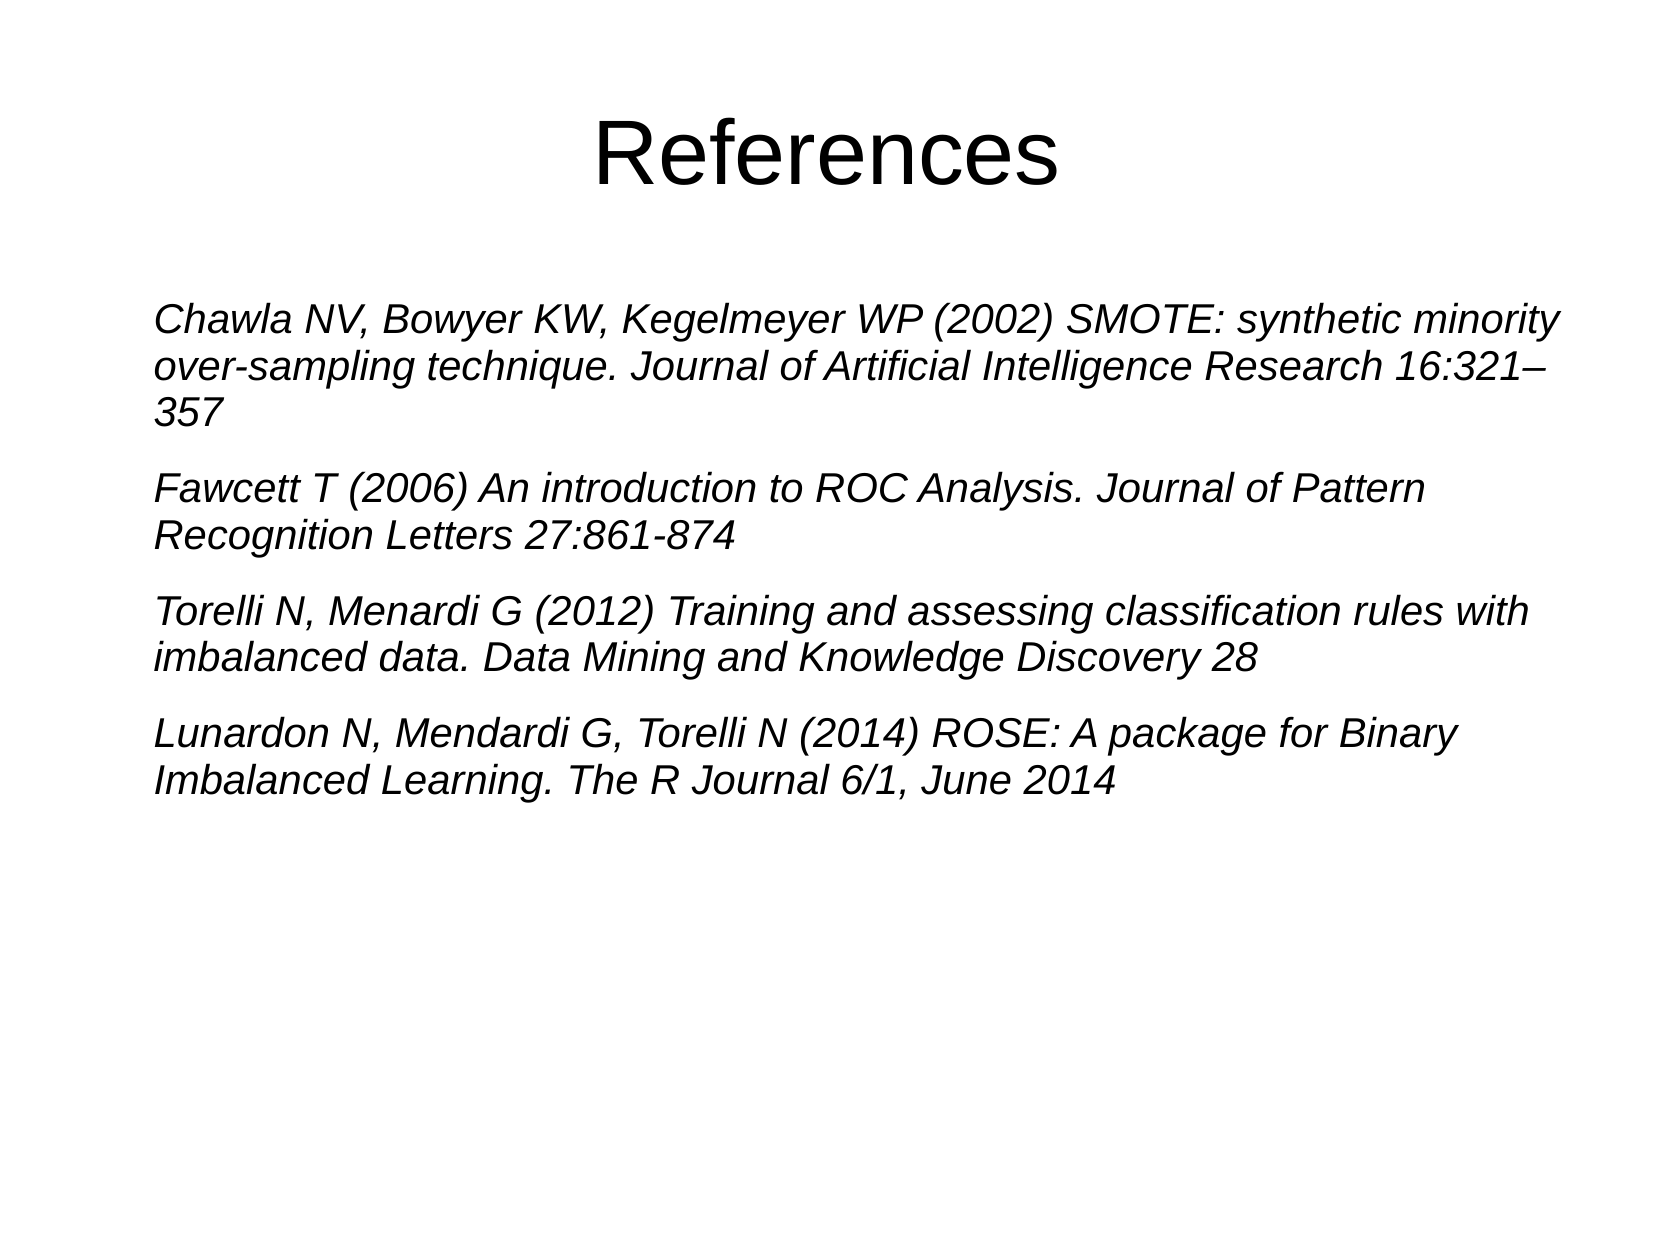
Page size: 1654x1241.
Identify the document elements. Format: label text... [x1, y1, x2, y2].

list Chawla NV, Bowyer KW, Kegelmeyer WP (2002) SMOTE: synthetic minority over-sampling technique. Journal of Artificial Intelligence Research 16:321–357 Fawcett T (2006) An introduction to ROC Analysis. Journal of Pattern Recognition Letters 27:861-874 Torelli N, Menardi G (2012) Training and assessing classification rules with imbalanced data. Data Mining and Knowledge Discovery 28 Lunardon N, Mendardi G, Torelli N (2014) ROSE: A package for Binary Imbalanced Learning. The R Journal 6/1, June 2014 [82, 296, 1571, 1016]
title References [82, 49, 1571, 257]
